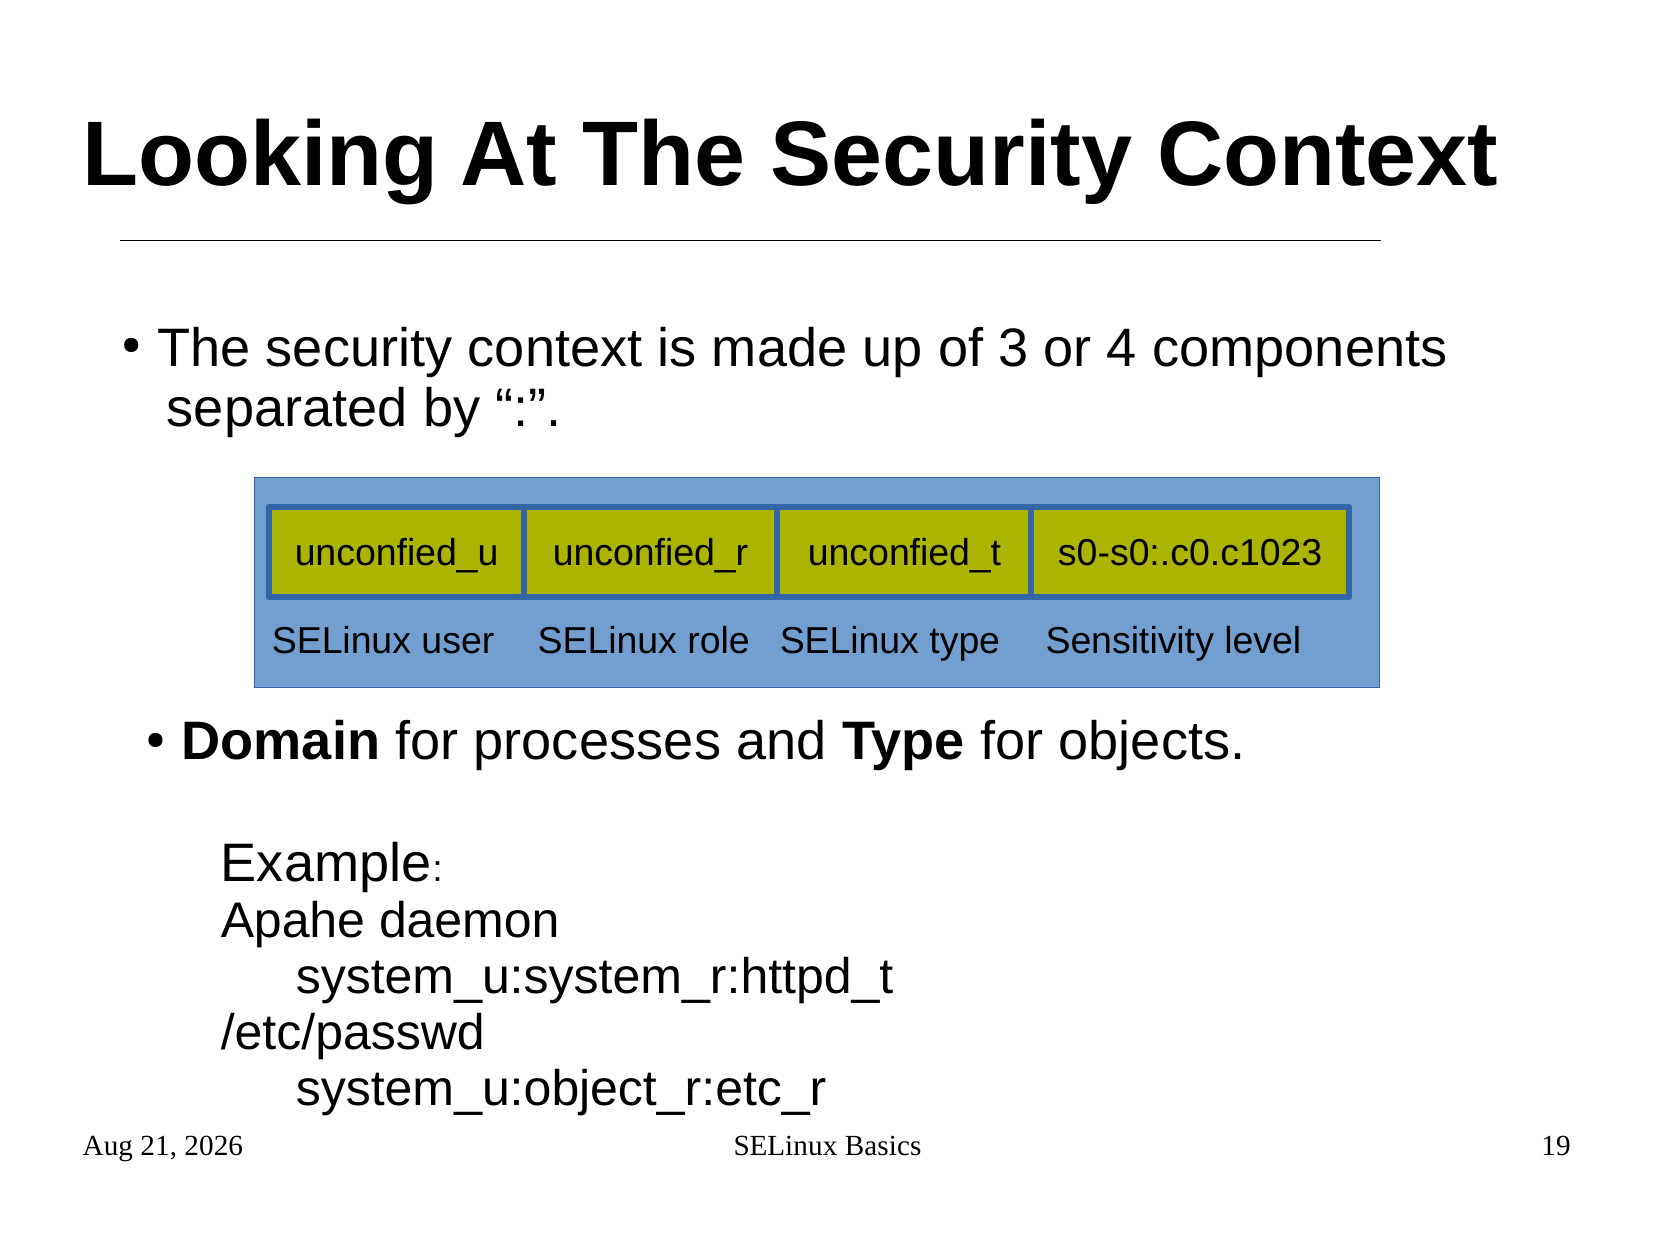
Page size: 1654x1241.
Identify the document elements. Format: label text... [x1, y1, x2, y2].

text_box Domain for processes and Type for objects. Example: Apahe daemon system_u:system_r:httpd_t /etc/passwd system_u:object_r:etc_r [130, 703, 1456, 1124]
text_box unconfied_t [776, 507, 1030, 598]
text_box SELinux user [257, 612, 510, 670]
text_box SELinux role [522, 612, 765, 670]
text_box Sensitivity level [1030, 612, 1316, 670]
text_box The security context is made up of 3 or 4 components separated by “:”. [106, 309, 1479, 488]
text_box unconfied_r [525, 507, 776, 598]
text_box s0-s0:.c0.c1023 [1030, 507, 1350, 598]
title Looking At The Security Context [82, 51, 1516, 257]
text_box unconfied_u [269, 507, 525, 598]
text_box [254, 488, 1380, 688]
text_box SELinux type [765, 612, 1015, 670]
